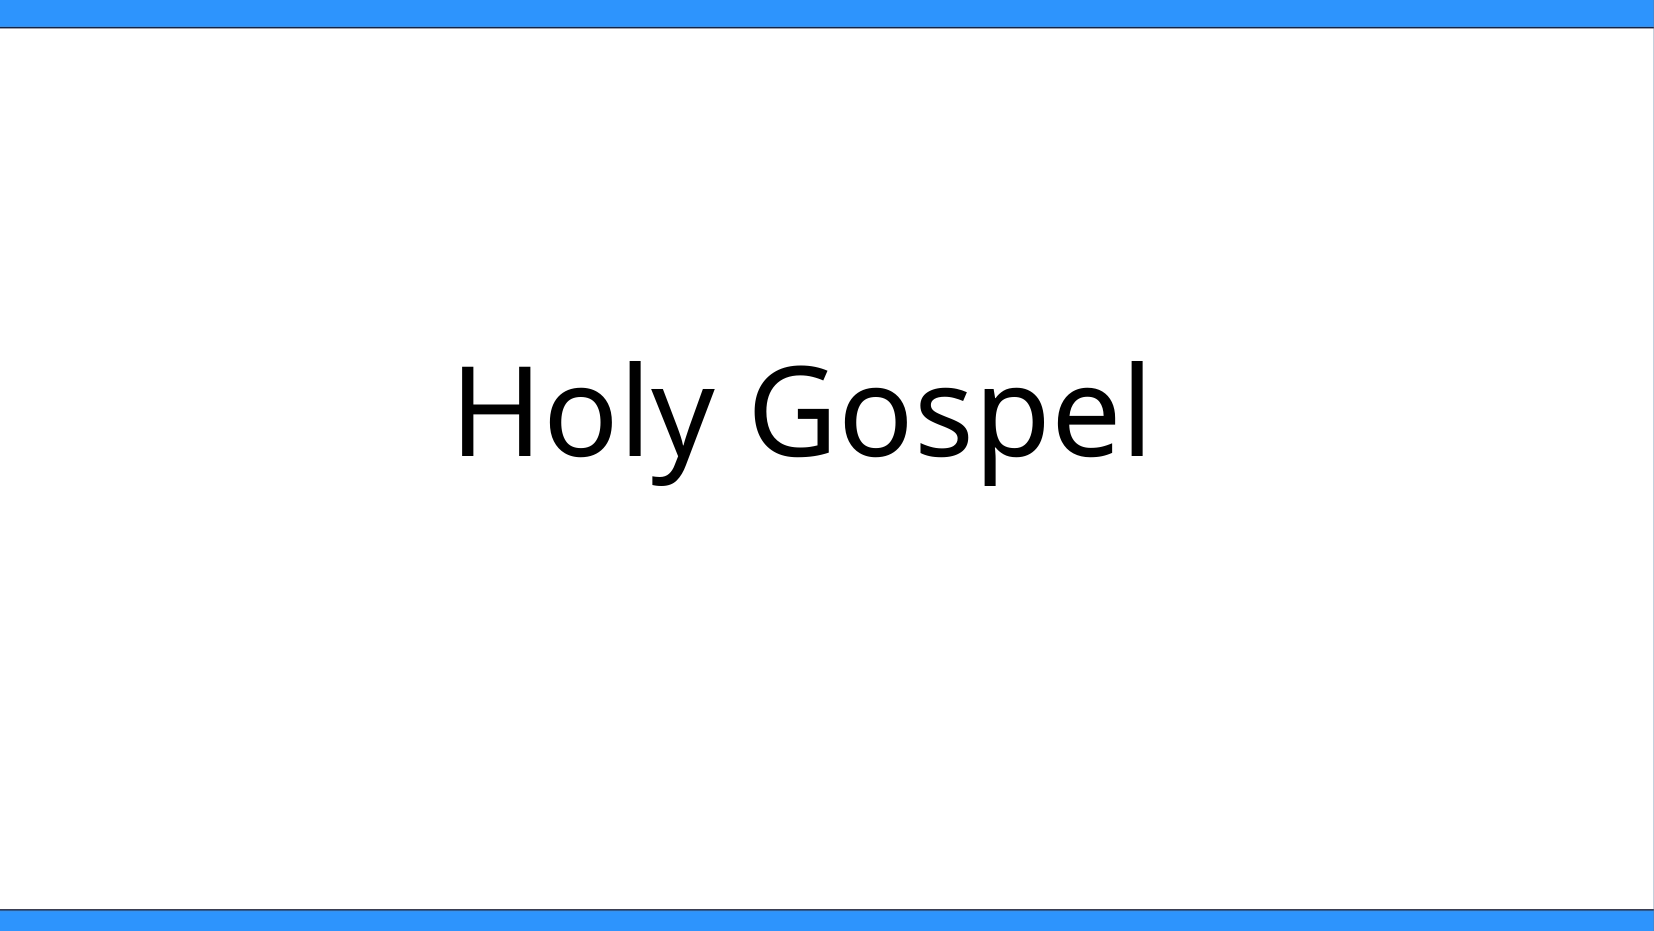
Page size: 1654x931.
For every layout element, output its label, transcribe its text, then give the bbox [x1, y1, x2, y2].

picture [0, 0, 1654, 931]
text_box Holy Gospel [75, 315, 1531, 497]
